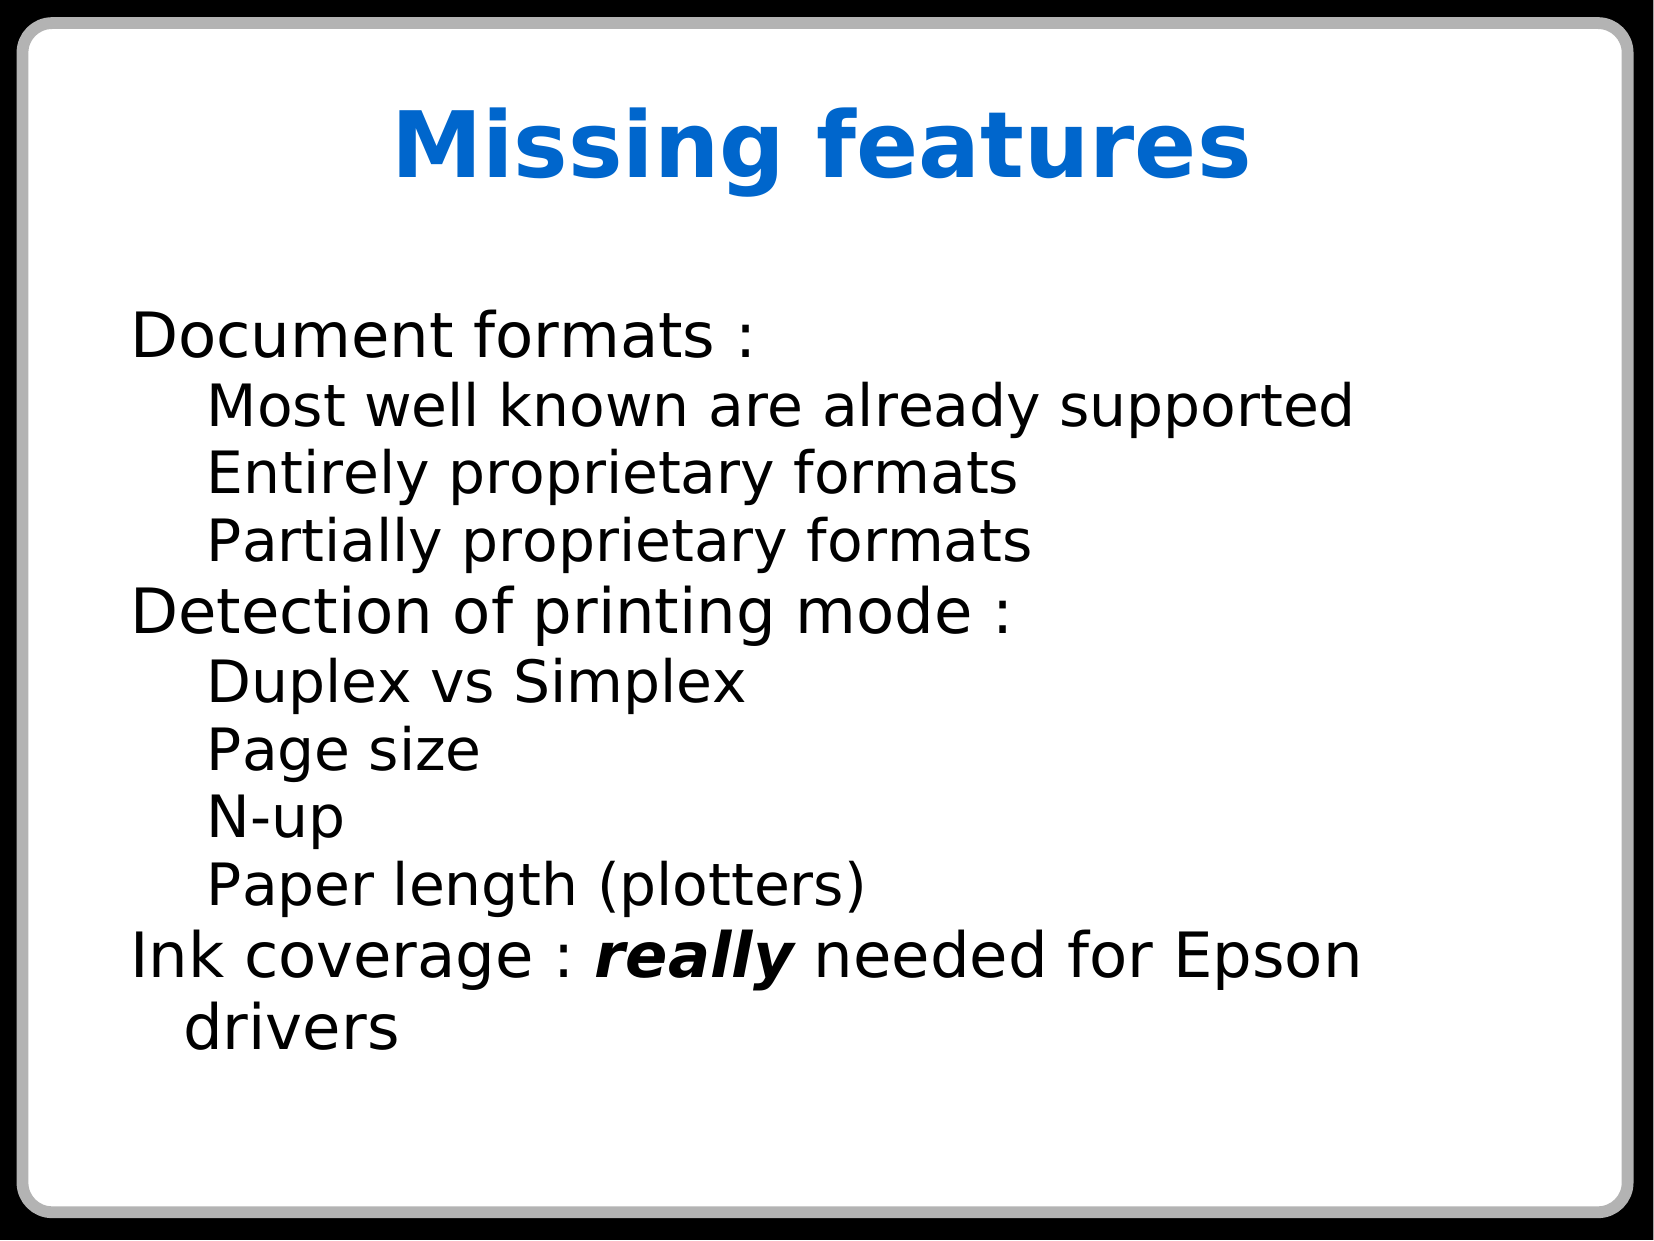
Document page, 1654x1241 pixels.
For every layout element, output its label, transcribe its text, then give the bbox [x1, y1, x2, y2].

title Missing features [67, 91, 1577, 199]
list Document formats : Most well known are already supported Entirely proprietary formats Partially proprietary formats Detection of printing mode : Duplex vs Simplex Page size N-up Paper length (plotters) Ink coverage : really needed for Epson drivers [112, 299, 1534, 1099]
